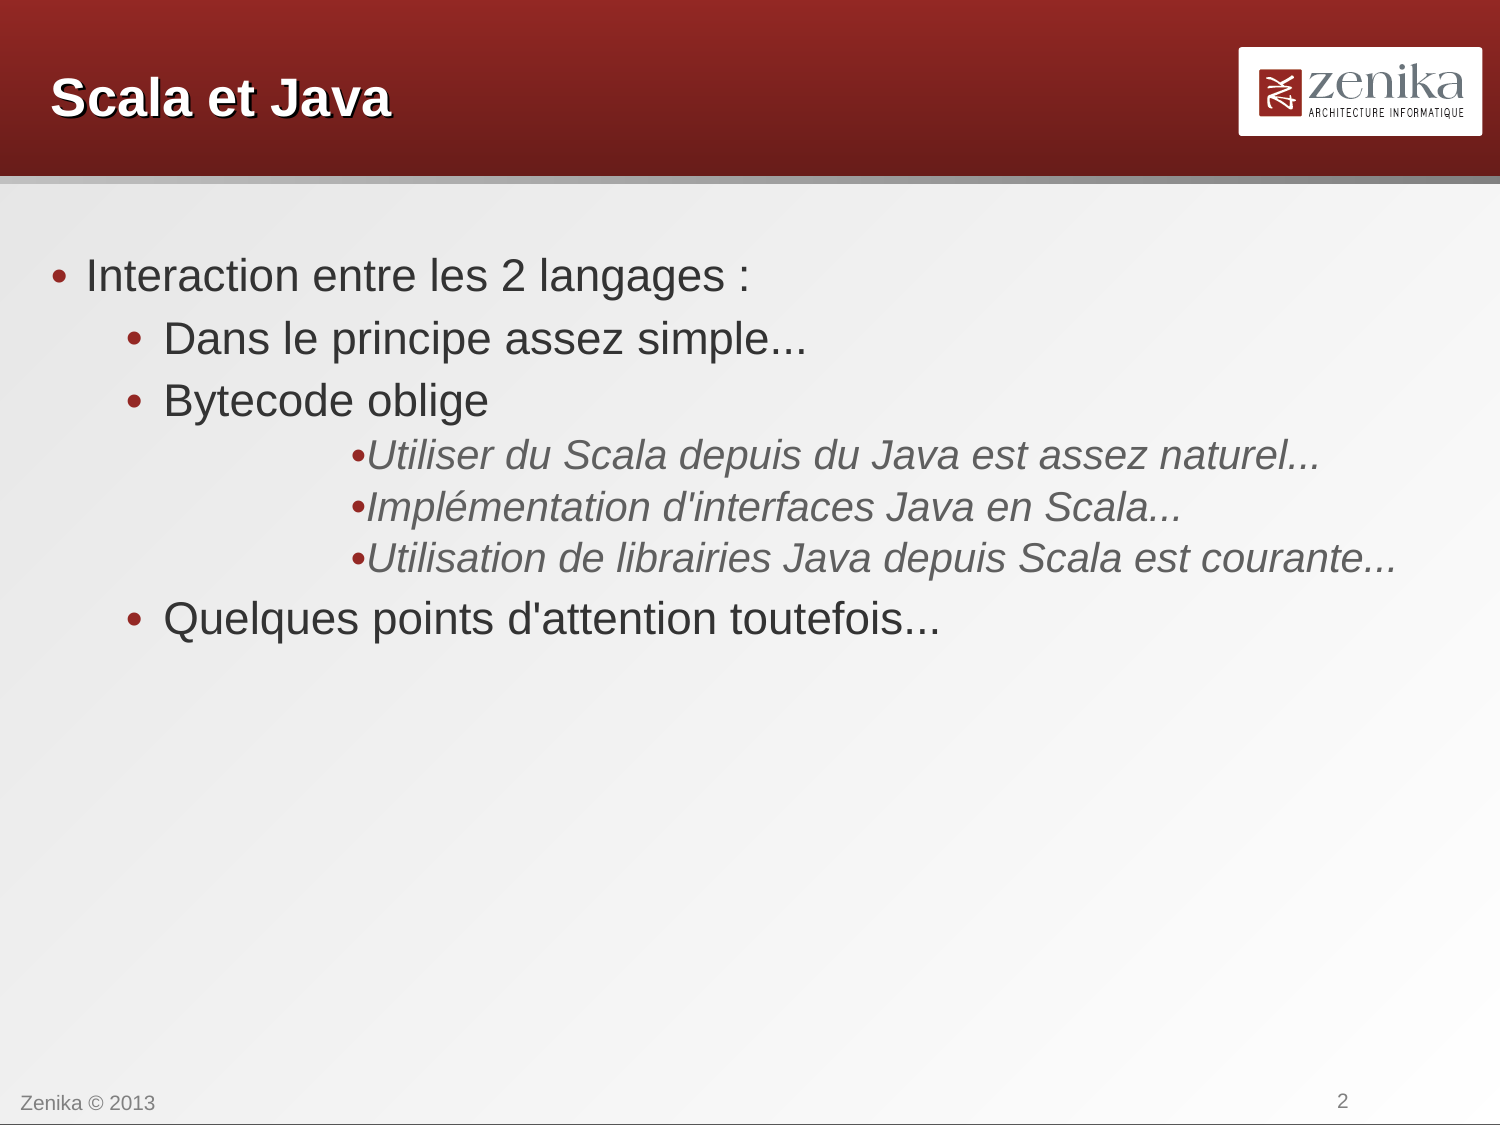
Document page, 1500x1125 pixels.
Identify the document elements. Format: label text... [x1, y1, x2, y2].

picture [1257, 58, 1464, 125]
list Interaction entre les 2 langages : Dans le principe assez simple... Bytecode oblige Utiliser du Scala depuis du Java est assez naturel... Implémentation d'interfaces Java en Scala... Utilisation de librairies Java depuis Scala est courante... Quelques points d'attention toutefois... [50, 249, 1435, 1079]
title Scala et Java [50, 15, 1206, 180]
